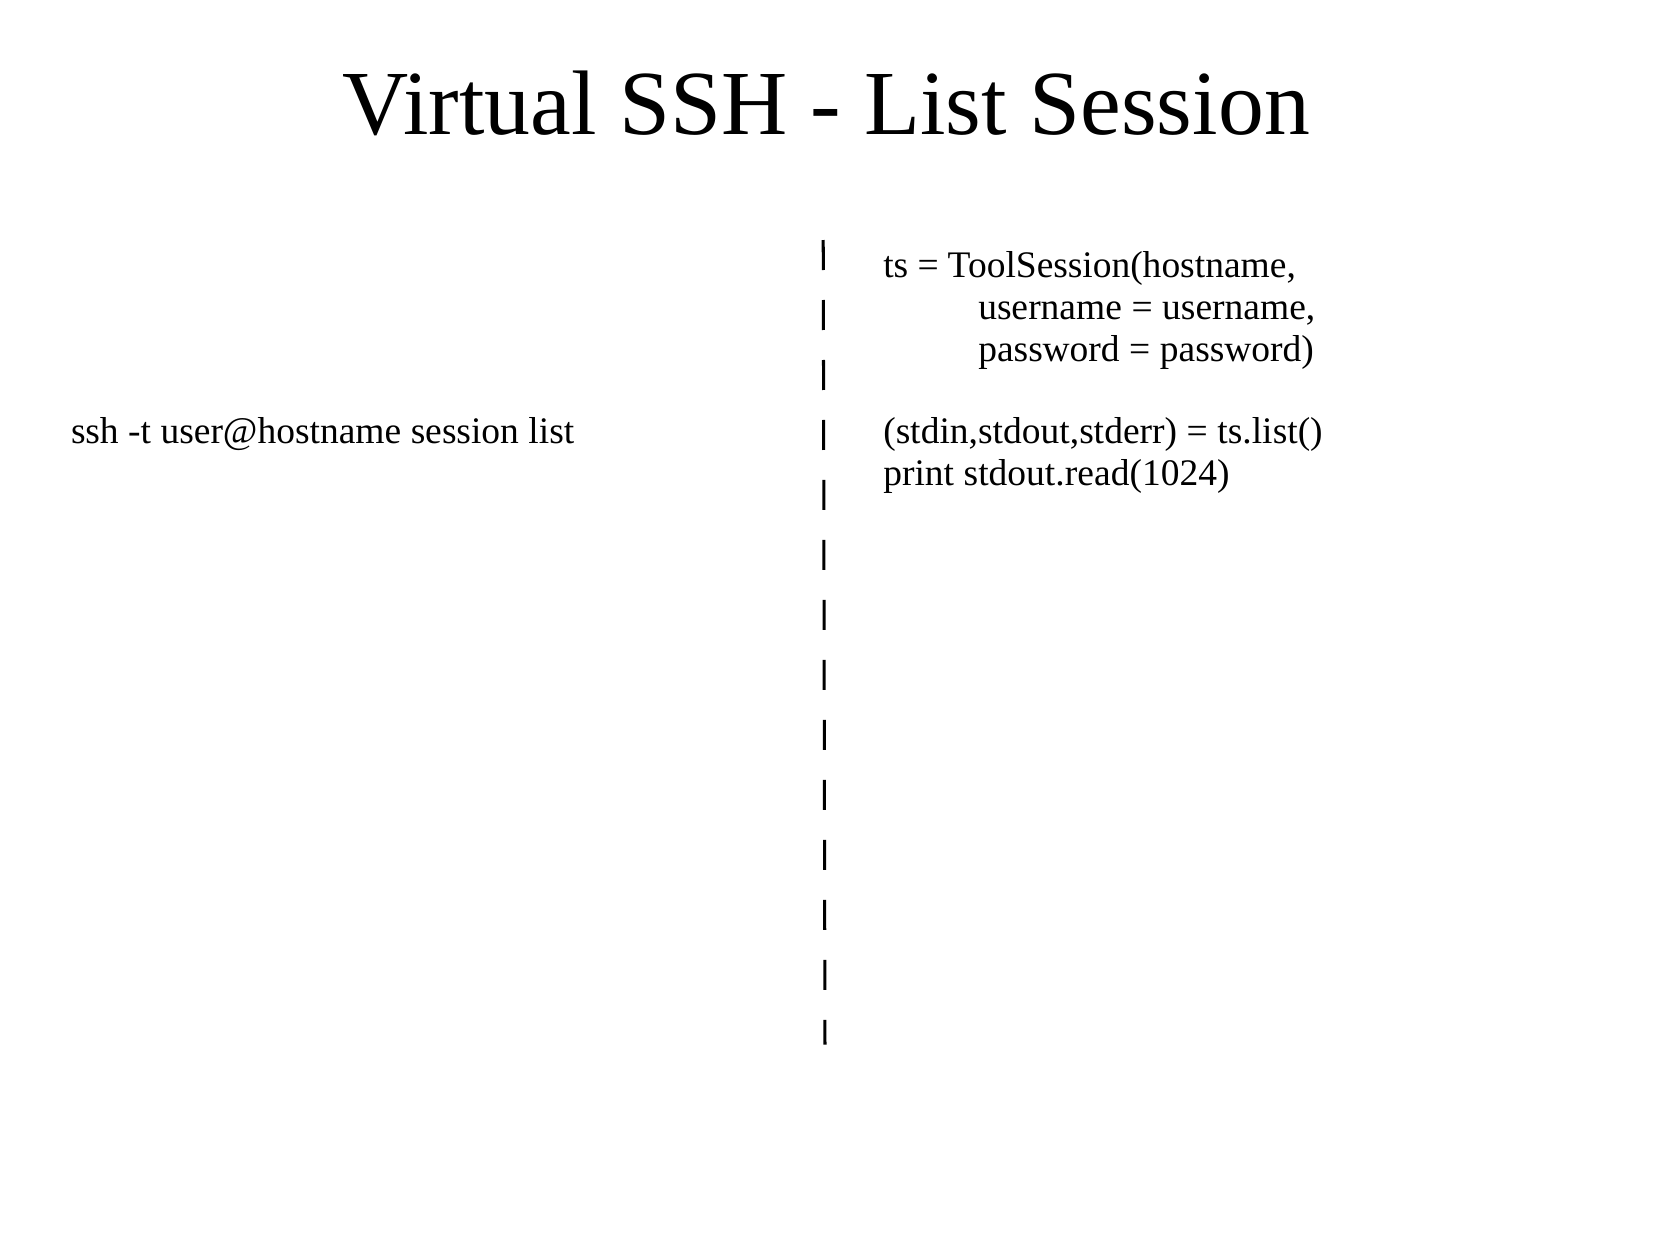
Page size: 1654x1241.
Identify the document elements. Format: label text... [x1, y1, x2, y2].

text_box ssh -t user@hostname session list [56, 236, 796, 460]
text_box [263, 401, 868, 472]
title Virtual SSH - List Session [82, 52, 1571, 155]
text_box ts = ToolSession(hostname, username = username, password = password) (stdin,stdout,stderr) = ts.list() print stdout.read(1024) [868, 237, 1610, 501]
